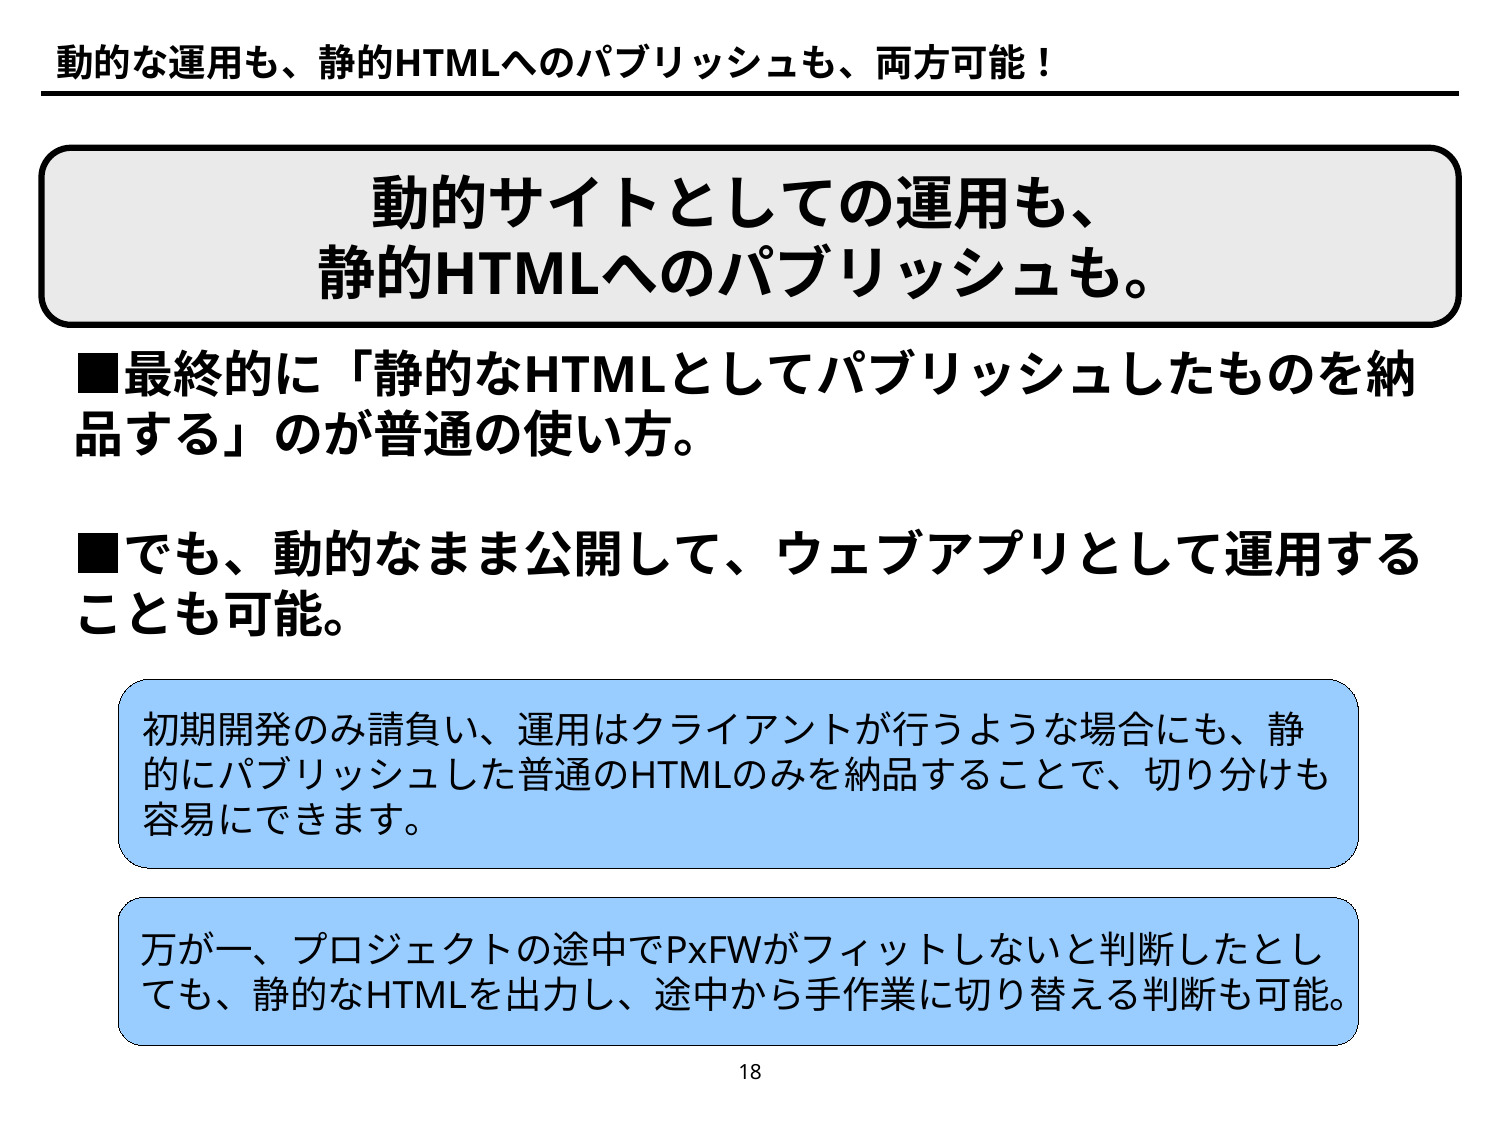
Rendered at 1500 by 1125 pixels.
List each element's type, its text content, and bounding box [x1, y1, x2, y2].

text_box 初期開発のみ請負い、運用はクライアントが行うような場合にも、静的にパブリッシュした普通のHTMLのみを納品することで、切り分けも容易にできます。 [118, 679, 1359, 869]
text_box 万が一、プロジェクトの途中でPxFWがフィットしないと判断したとしても、静的なHTMLを出力し、途中から手作業に切り替える判断も可能。 [118, 897, 1359, 1046]
title 動的な運用も、静的HTMLへのパブリッシュも、両方可能！ [41, 33, 1459, 87]
text_box 動的サイトとしての運用も、 静的HTMLへのパブリッシュも。 [41, 147, 1459, 325]
text_box ■最終的に「静的なHTMLとしてパブリッシュしたものを納品する」のが普通の使い方。 ■でも、動的なまま公開して、ウェブアプリとして運用することも可能。 [59, 335, 1447, 651]
